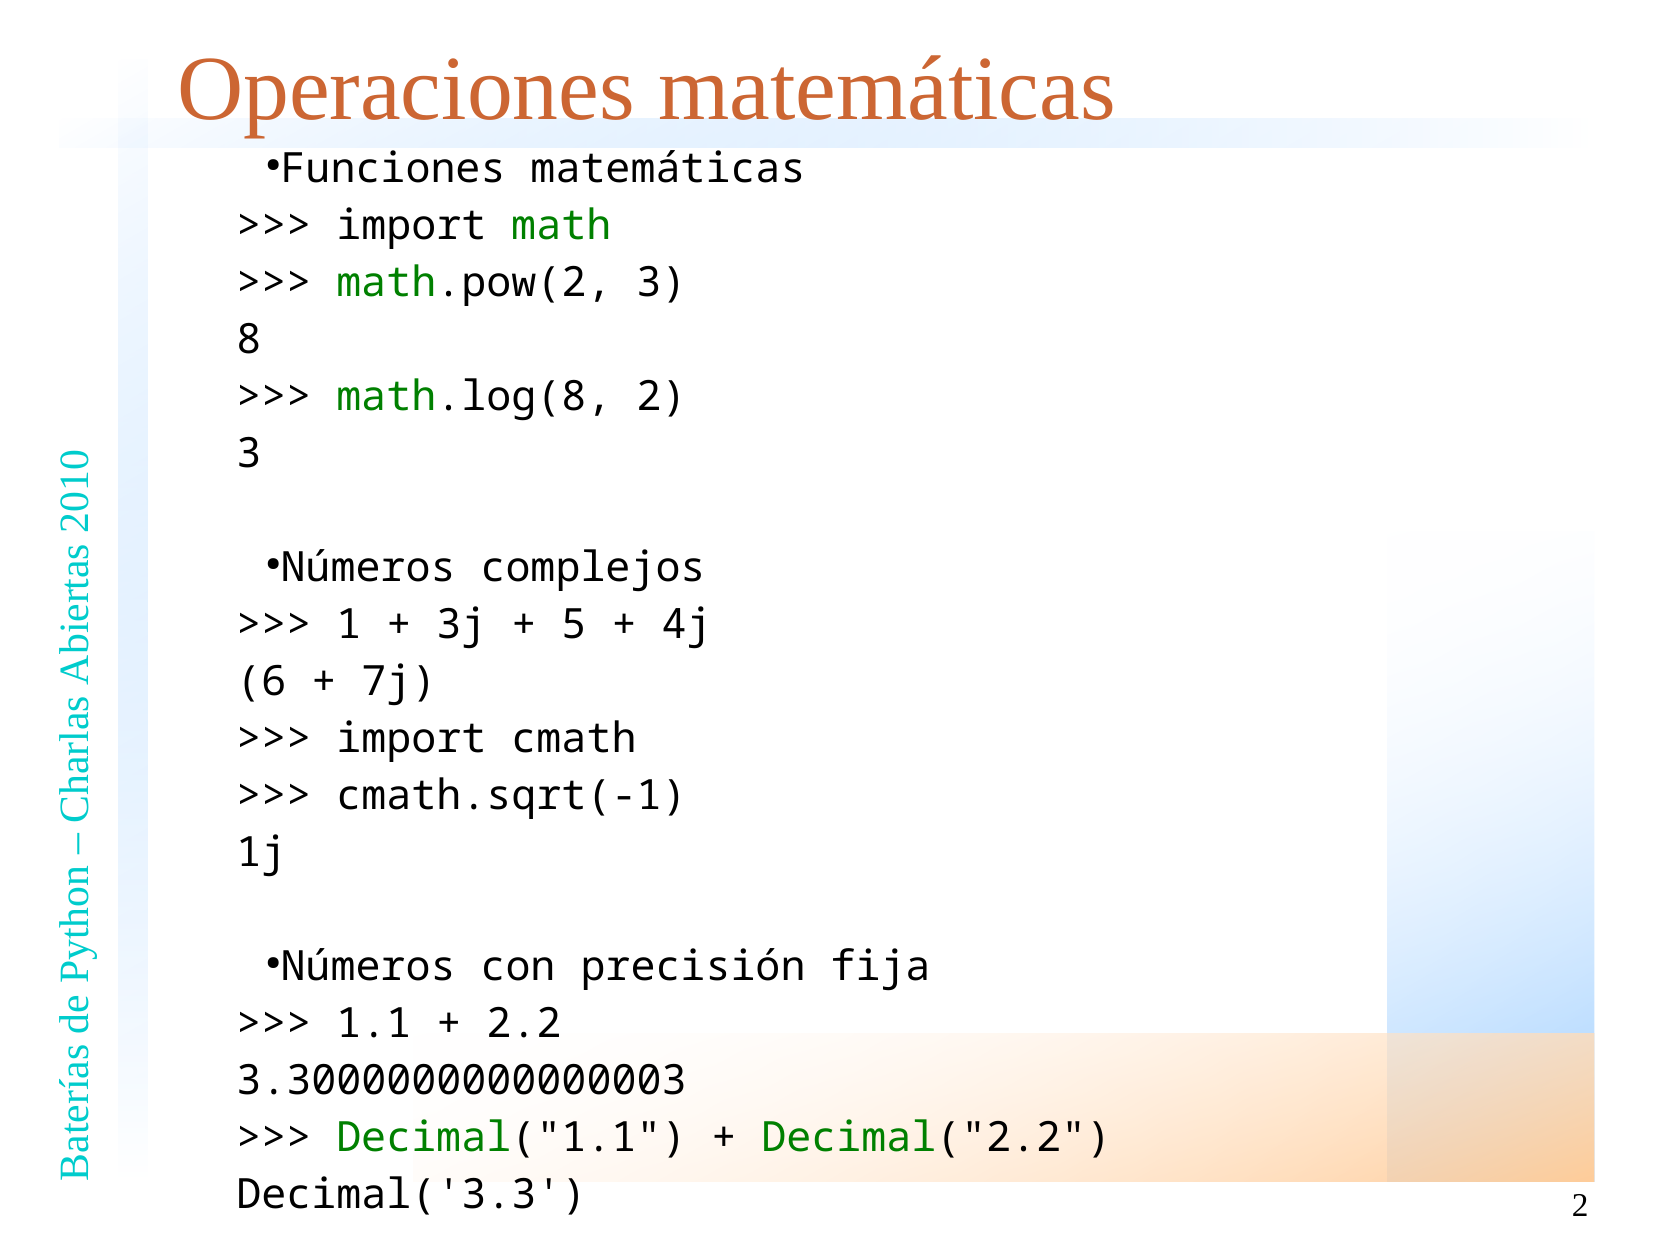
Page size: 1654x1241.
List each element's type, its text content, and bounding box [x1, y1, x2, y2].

subtitle Funciones matemáticas >>> import math >>> math.pow(2, 3) 8 >>> math.log(8, 2) 3 Números complejos >>> 1 + 3j + 5 + 4j (6 + 7j) >>> import cmath >>> cmath.sqrt(-1) 1j Números con precisión fija >>> 1.1 + 2.2 3.3000000000000003 >>> Decimal("1.1") + Decimal("2.2") Decimal('3.3') [206, 177, 1595, 1182]
title Operaciones matemáticas [177, 29, 1595, 148]
